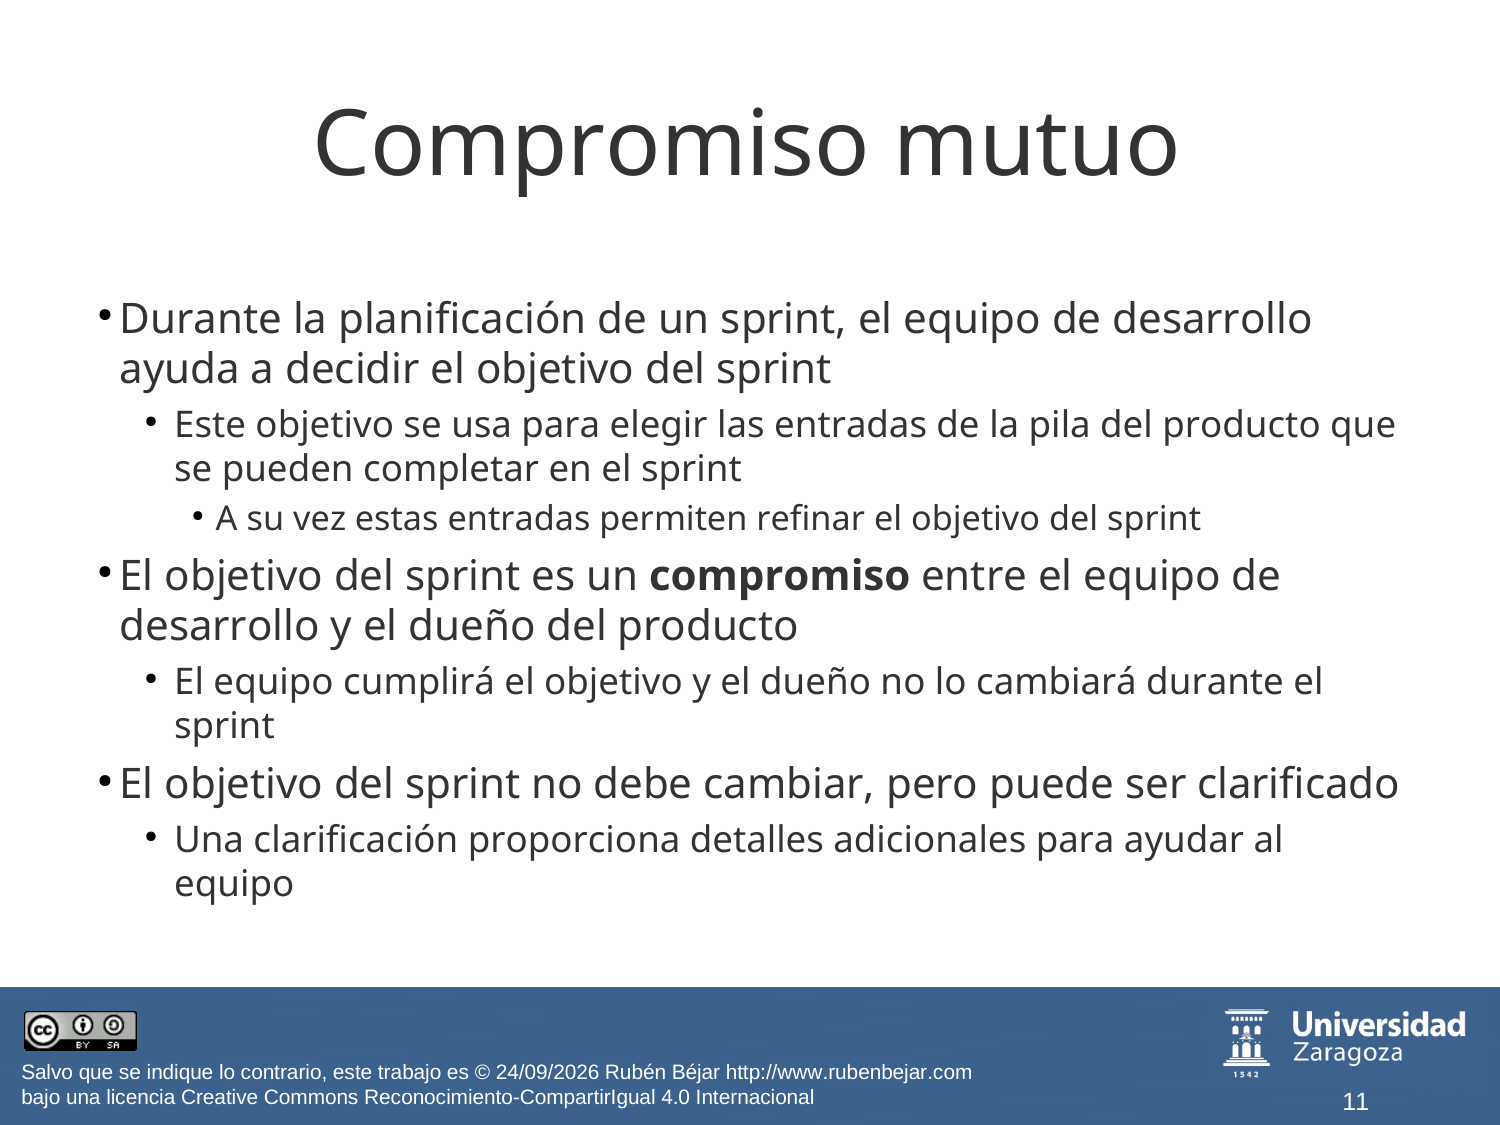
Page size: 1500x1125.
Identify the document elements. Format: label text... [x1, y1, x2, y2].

title Compromiso mutuo [74, 21, 1420, 257]
picture [0, 987, 1500, 1125]
list Durante la planificación de un sprint, el equipo de desarrollo ayuda a decidir el objetivo del sprint Este objetivo se usa para elegir las entradas de la pila del producto que se pueden completar en el sprint A su vez estas entradas permiten refinar el objetivo del sprint El objetivo del sprint es un compromiso entre el equipo de desarrollo y el dueño del producto El equipo cumplirá el objetivo y el dueño no lo cambiará durante el sprint El objetivo del sprint no debe cambiar, pero puede ser clarificado Una clarificación proporciona detalles adicionales para ayudar al equipo [82, 283, 1418, 957]
